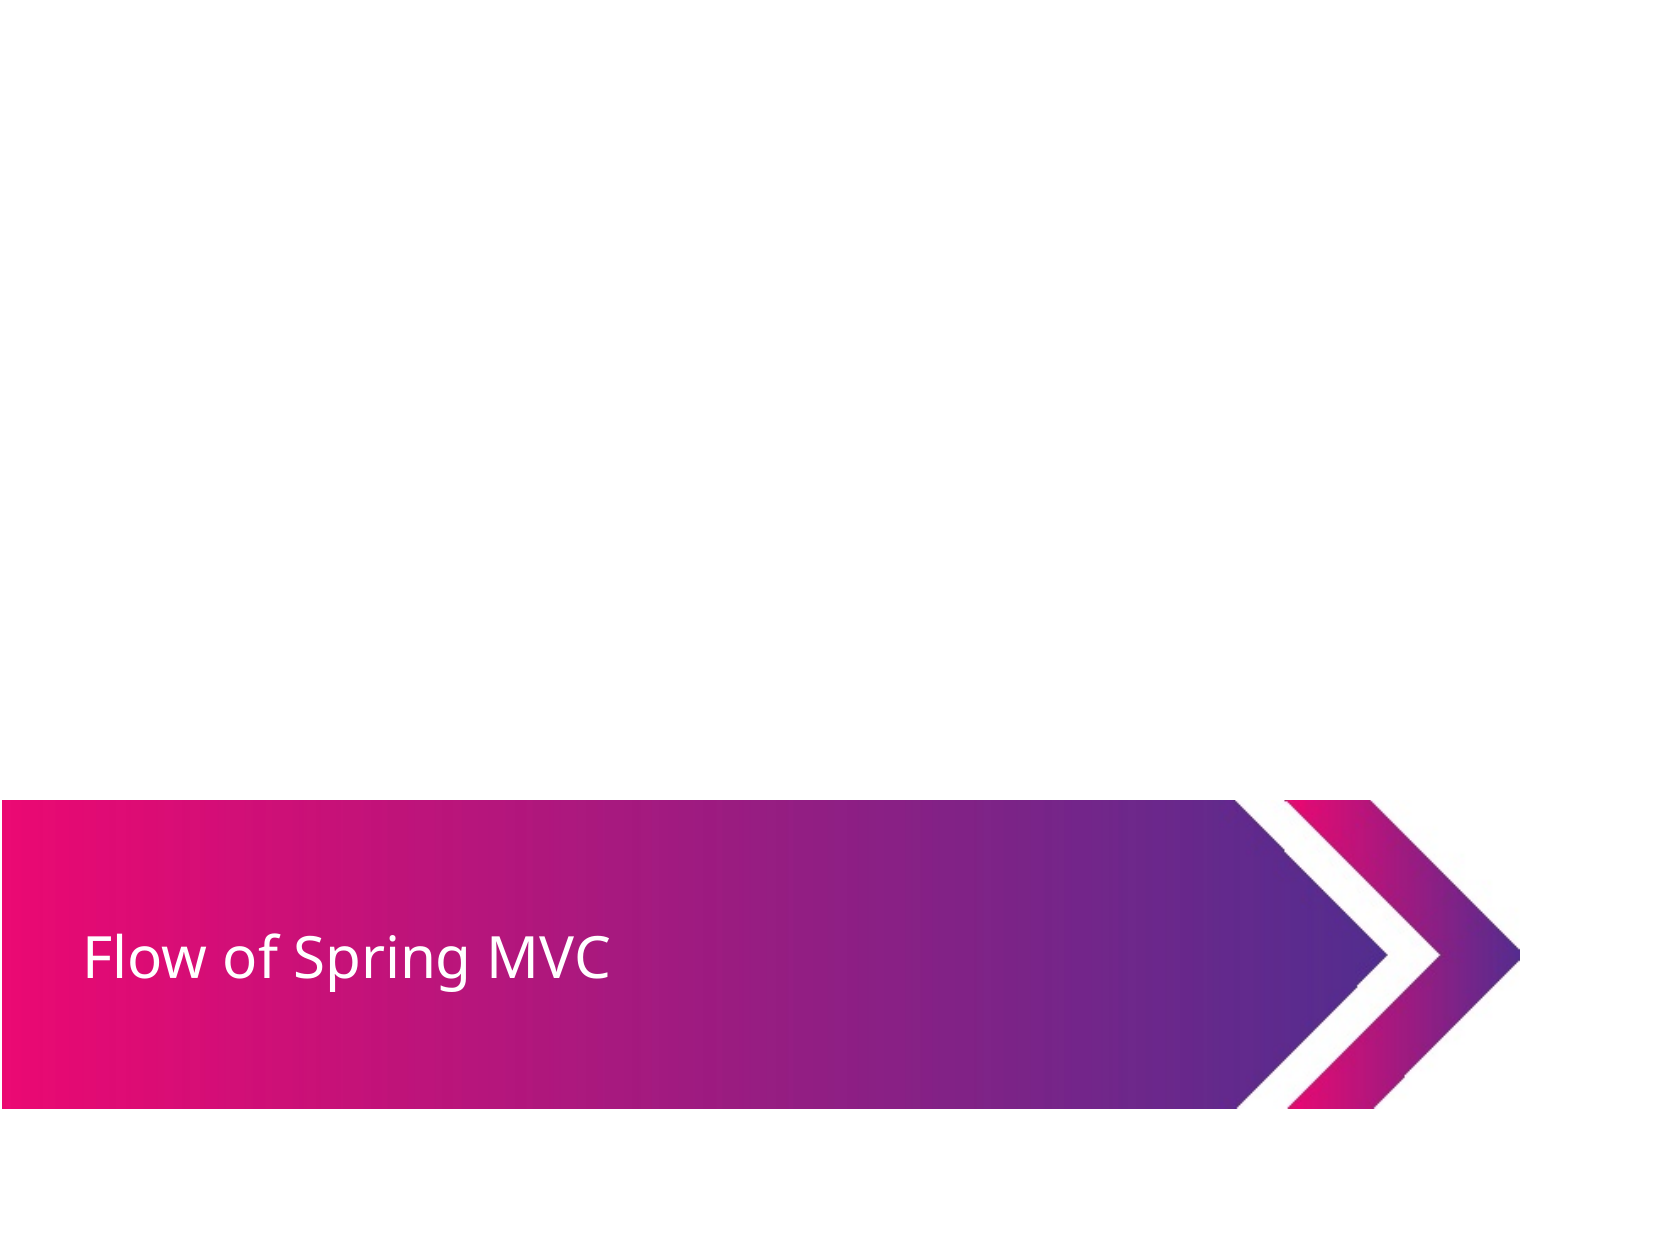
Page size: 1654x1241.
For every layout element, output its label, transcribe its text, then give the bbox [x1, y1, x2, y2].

title Flow of Spring MVC [82, 852, 1396, 1060]
picture [2, 800, 1520, 1109]
